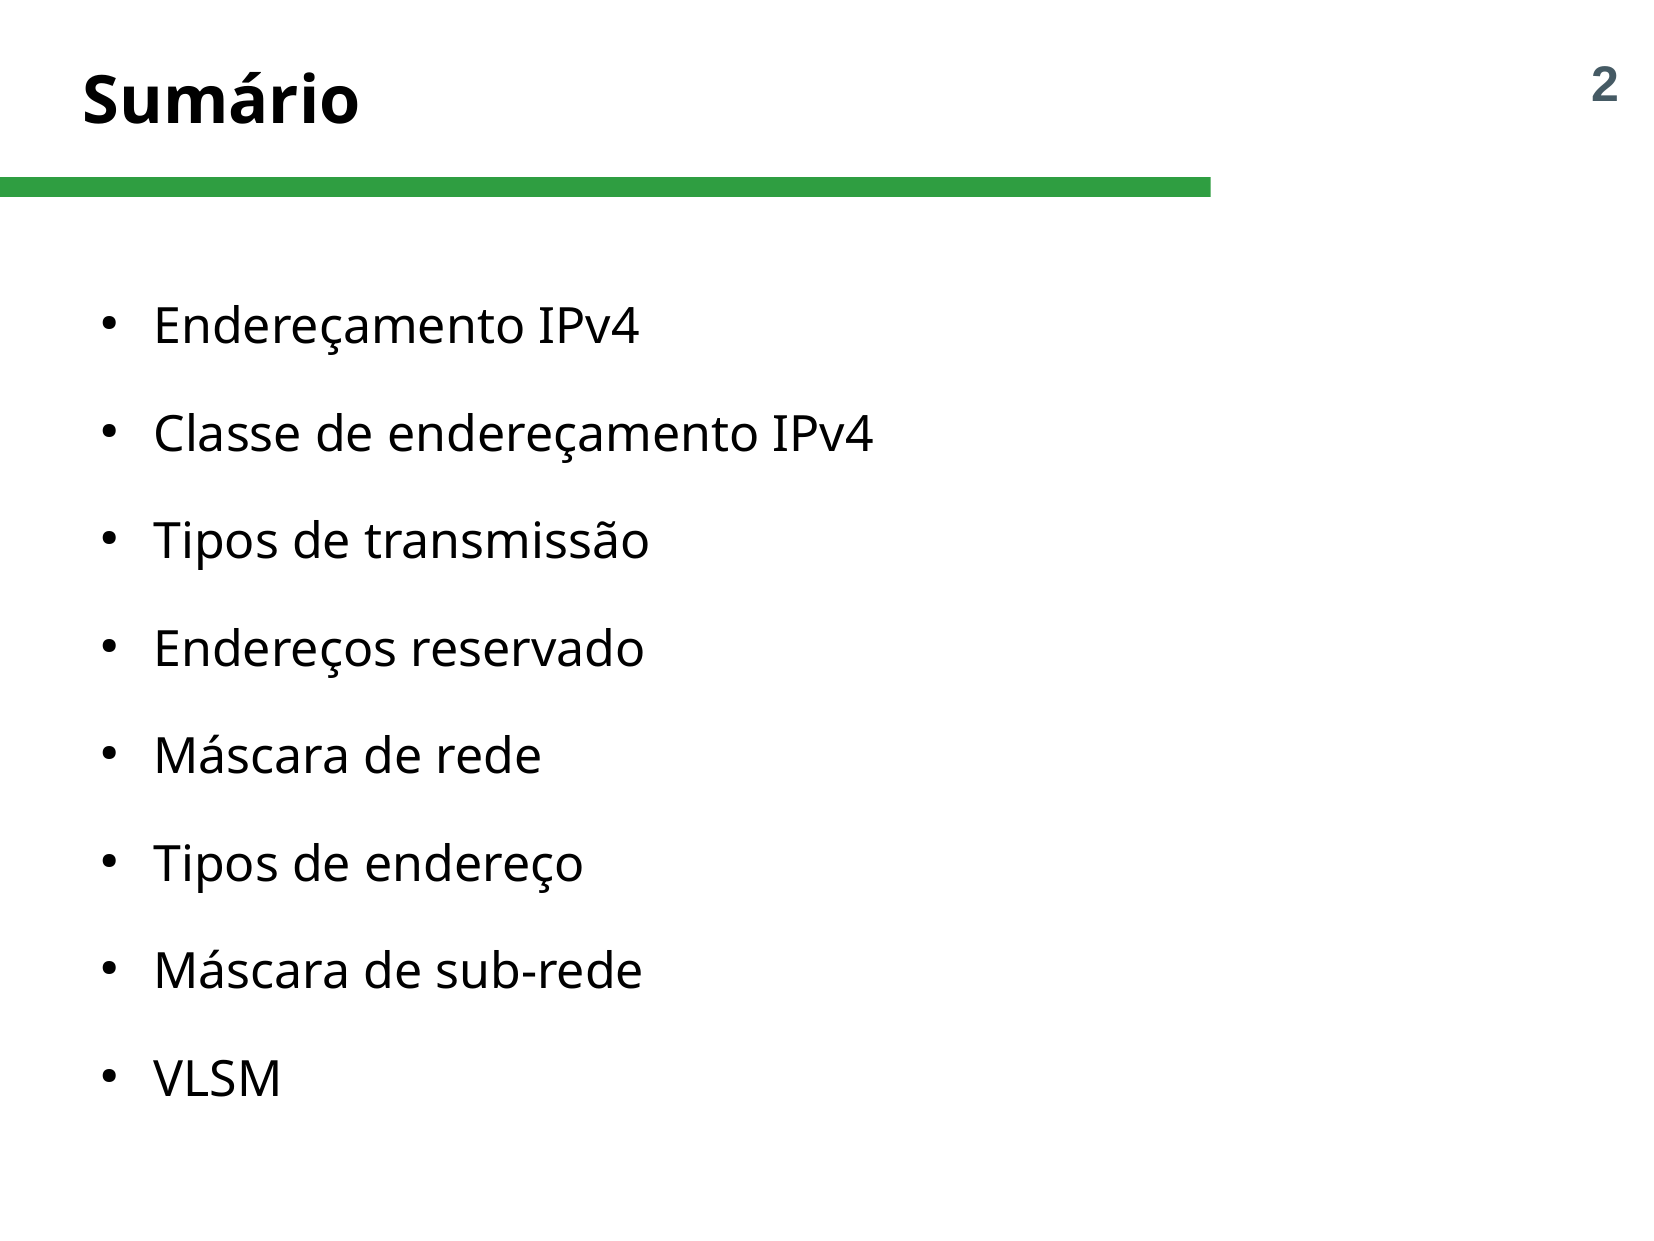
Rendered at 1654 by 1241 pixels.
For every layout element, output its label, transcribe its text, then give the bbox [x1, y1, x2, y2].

list Endereçamento IPv4 Classe de endereçamento IPv4 Tipos de transmissão Endereços reservado Máscara de rede Tipos de endereço Máscara de sub-rede VLSM [82, 290, 1571, 1211]
title Sumário [82, 0, 1152, 202]
